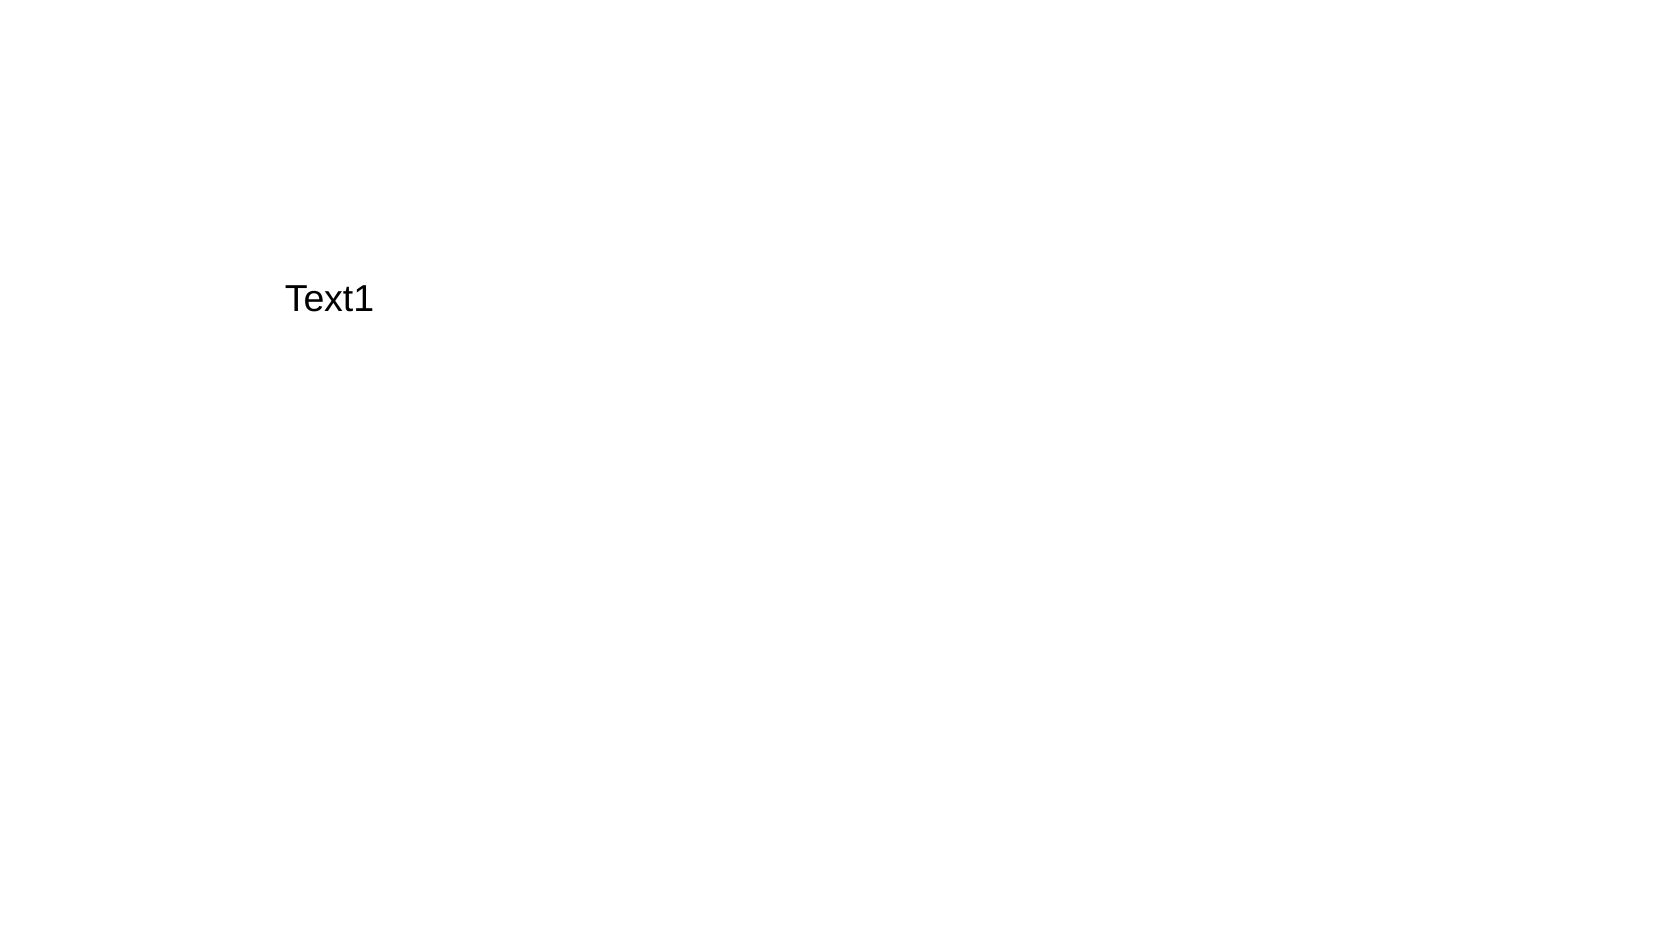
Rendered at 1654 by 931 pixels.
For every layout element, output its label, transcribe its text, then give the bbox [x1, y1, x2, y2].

text_box Text1 [270, 270, 721, 327]
